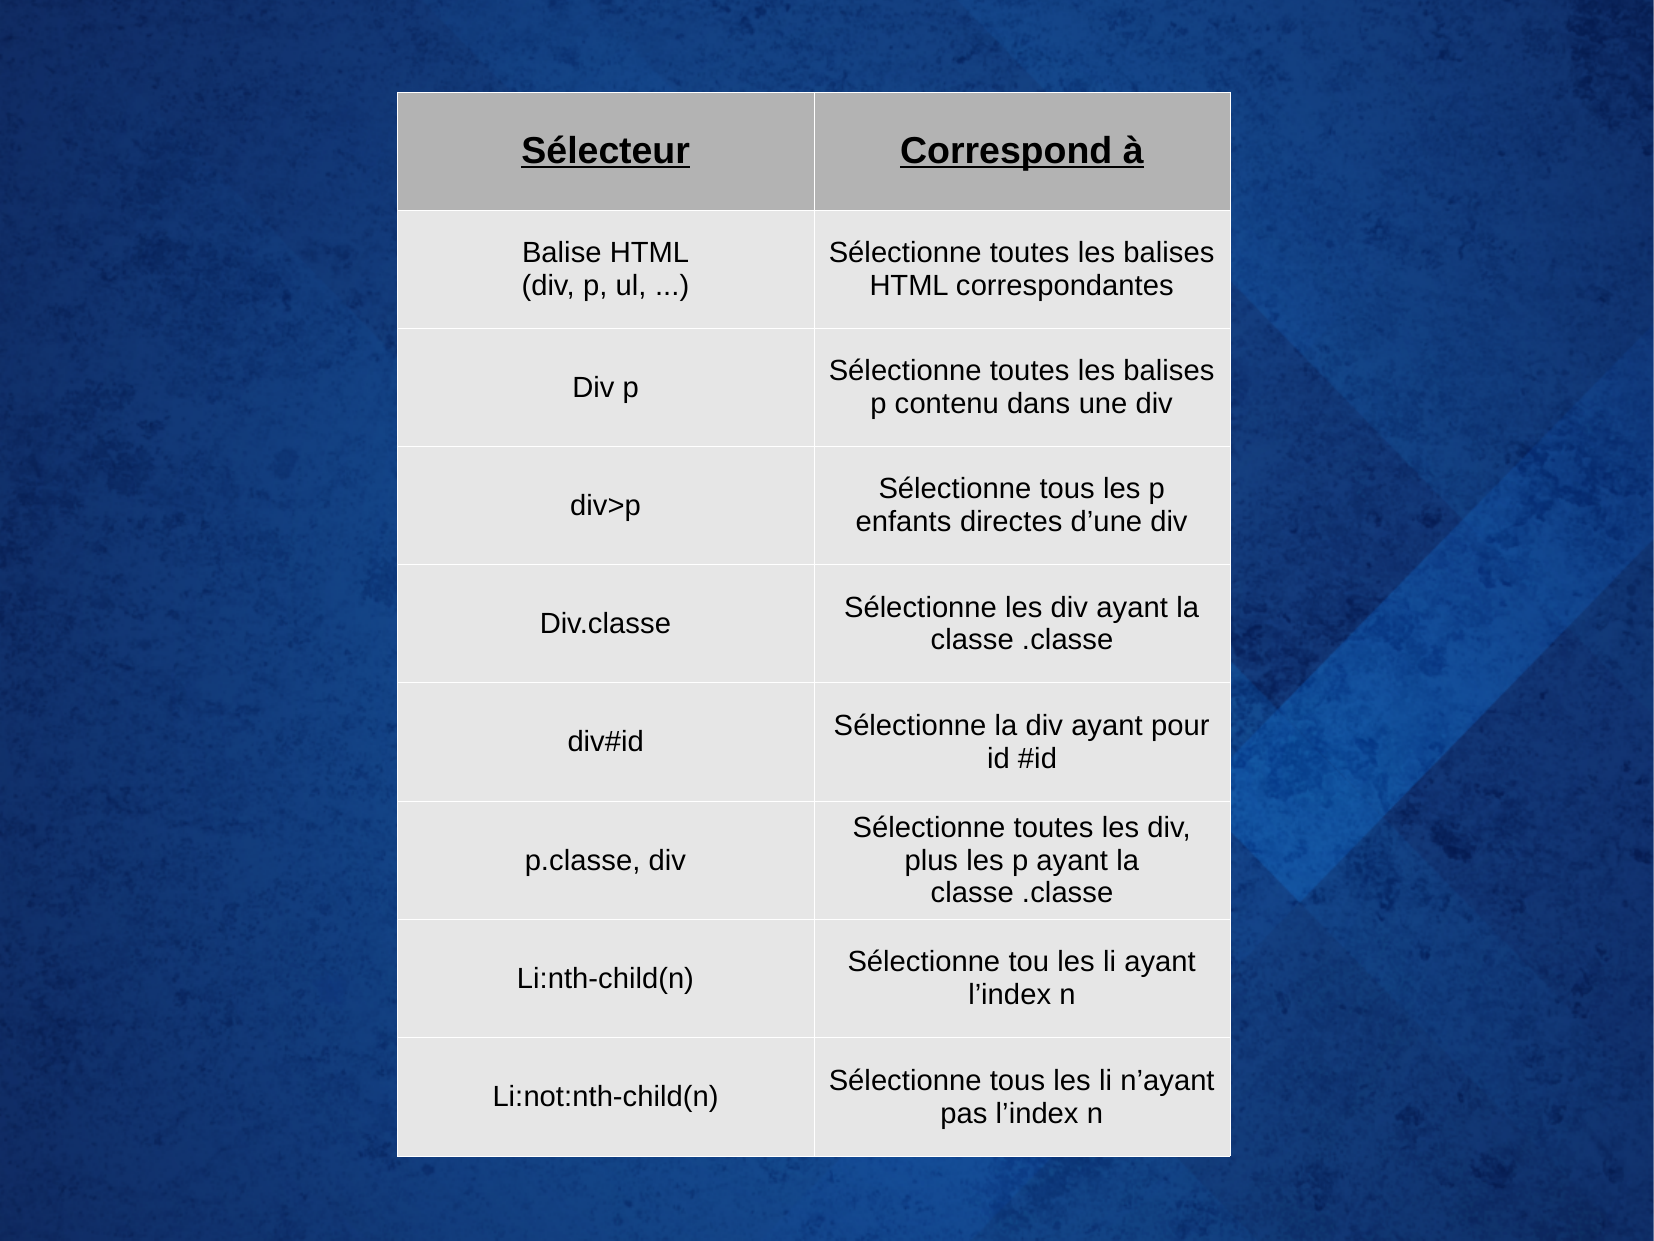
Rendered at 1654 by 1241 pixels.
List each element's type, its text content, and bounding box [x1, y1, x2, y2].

table_cell Balise HTML (div, p, ul, ...) [398, 211, 814, 328]
table_cell Sélectionne toutes les balises HTML correspondantes [815, 211, 1230, 328]
table_cell Sélectionne les div ayant la classe .classe [815, 565, 1230, 682]
table_cell Div p [398, 329, 814, 446]
table_cell Sélectionne tou les li ayant l’index n [815, 920, 1230, 1037]
table_cell Div.classe [398, 565, 814, 682]
table_cell Sélectionne toutes les balises p contenu dans une div [815, 329, 1230, 446]
table_cell div>p [398, 447, 814, 564]
table_cell Sélectionne tous les p enfants directes d’une div [815, 447, 1230, 564]
table_header Sélecteur [398, 93, 814, 210]
table_cell Sélectionne la div ayant pour id #id [815, 683, 1230, 801]
table_cell Li:not:nth-child(n) [398, 1038, 814, 1156]
table_cell Li:nth-child(n) [398, 920, 814, 1037]
table_cell Sélectionne tous les li n’ayant pas l’index n [815, 1038, 1230, 1156]
table_cell div#id [398, 683, 814, 801]
table_header Correspond à [815, 93, 1230, 210]
picture [0, 0, 1654, 1241]
table_cell Sélectionne toutes les div, plus les p ayant la classe .classe [815, 802, 1230, 919]
table_cell p.classe, div [398, 802, 814, 919]
